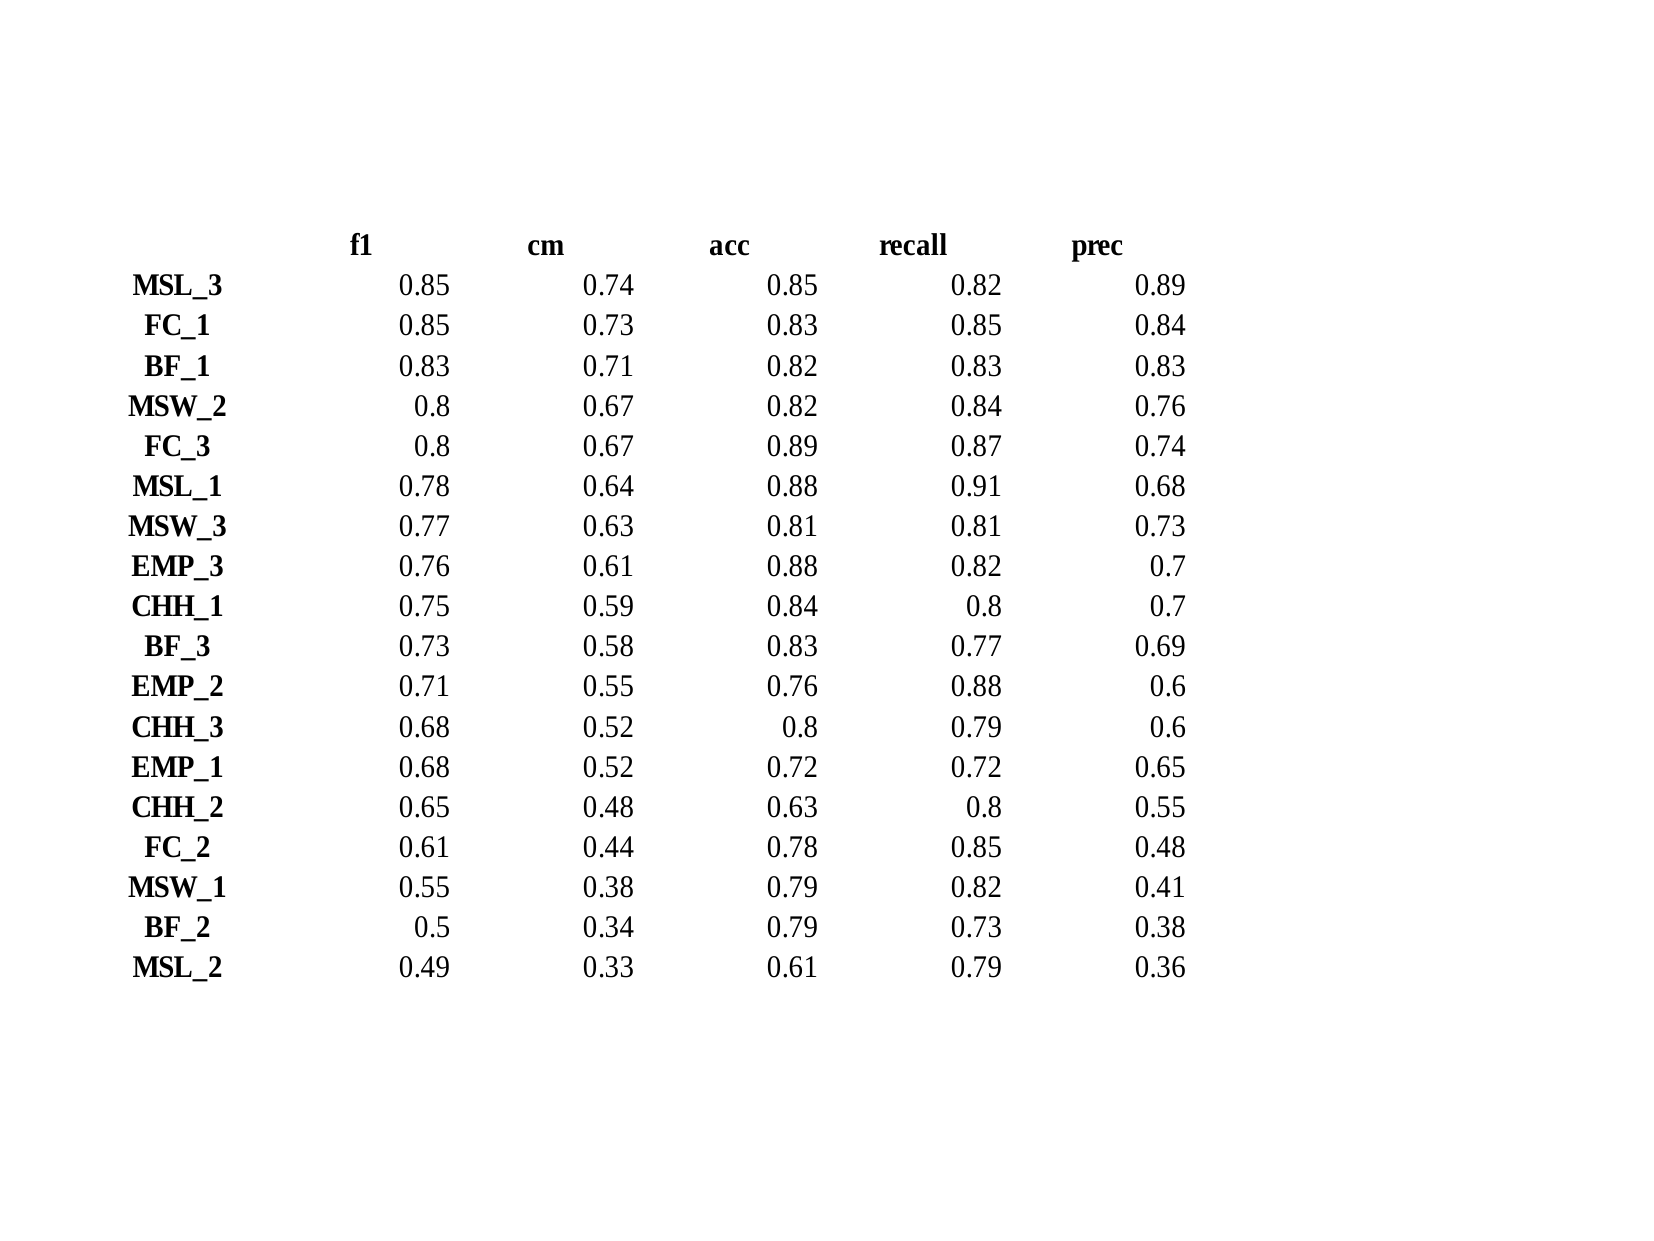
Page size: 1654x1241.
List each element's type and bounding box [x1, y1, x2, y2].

chart [85, 225, 1193, 993]
